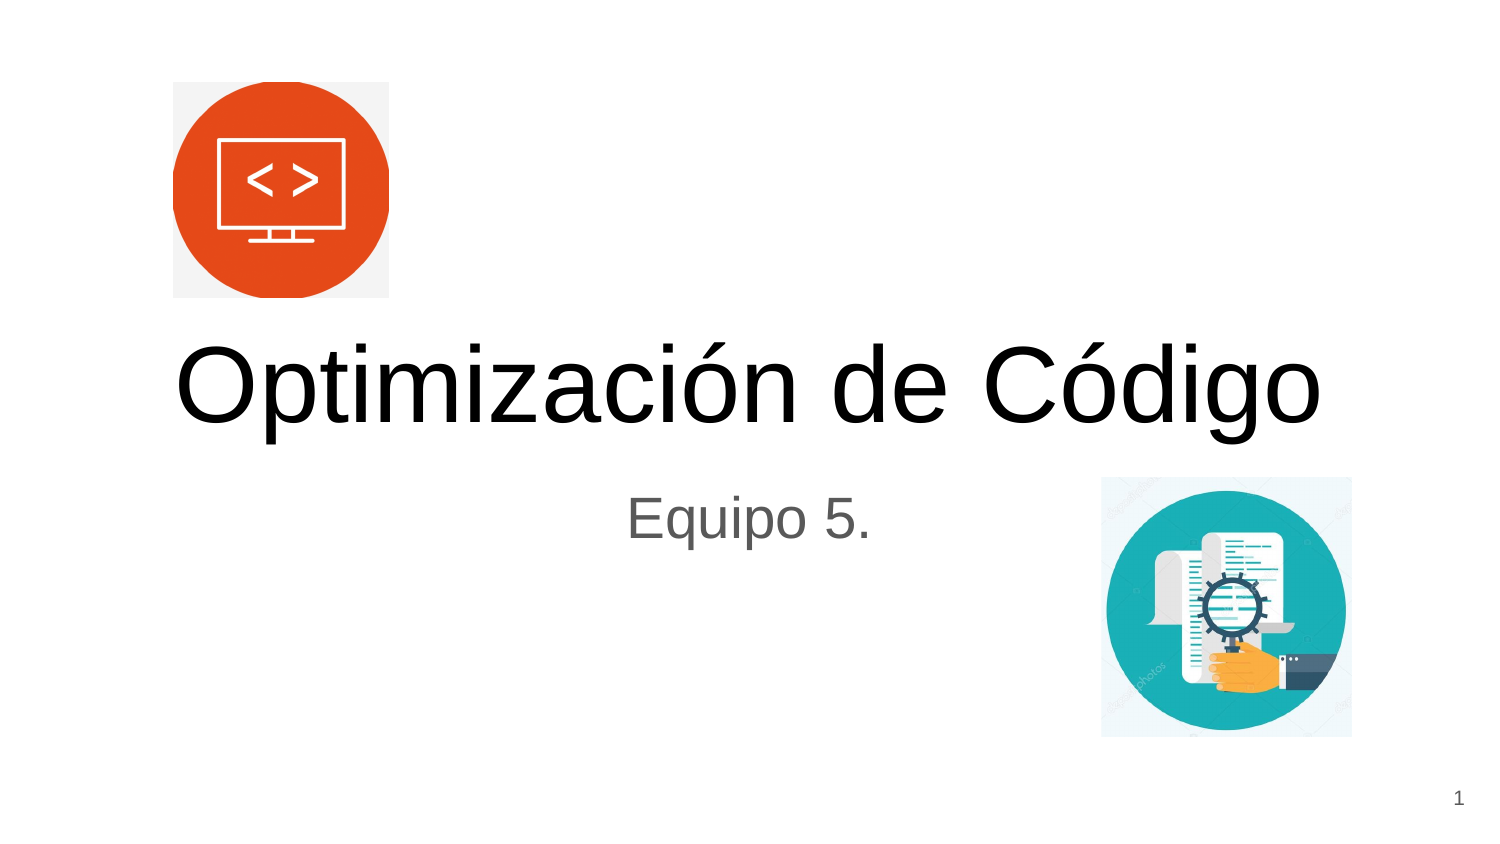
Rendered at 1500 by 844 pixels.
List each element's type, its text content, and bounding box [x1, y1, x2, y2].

slide_number <number> [1389, 764, 1480, 830]
title Optimización de Código [51, 122, 1449, 459]
picture [1101, 477, 1352, 737]
subtitle Equipo 5. [51, 464, 1449, 595]
picture [173, 82, 389, 298]
